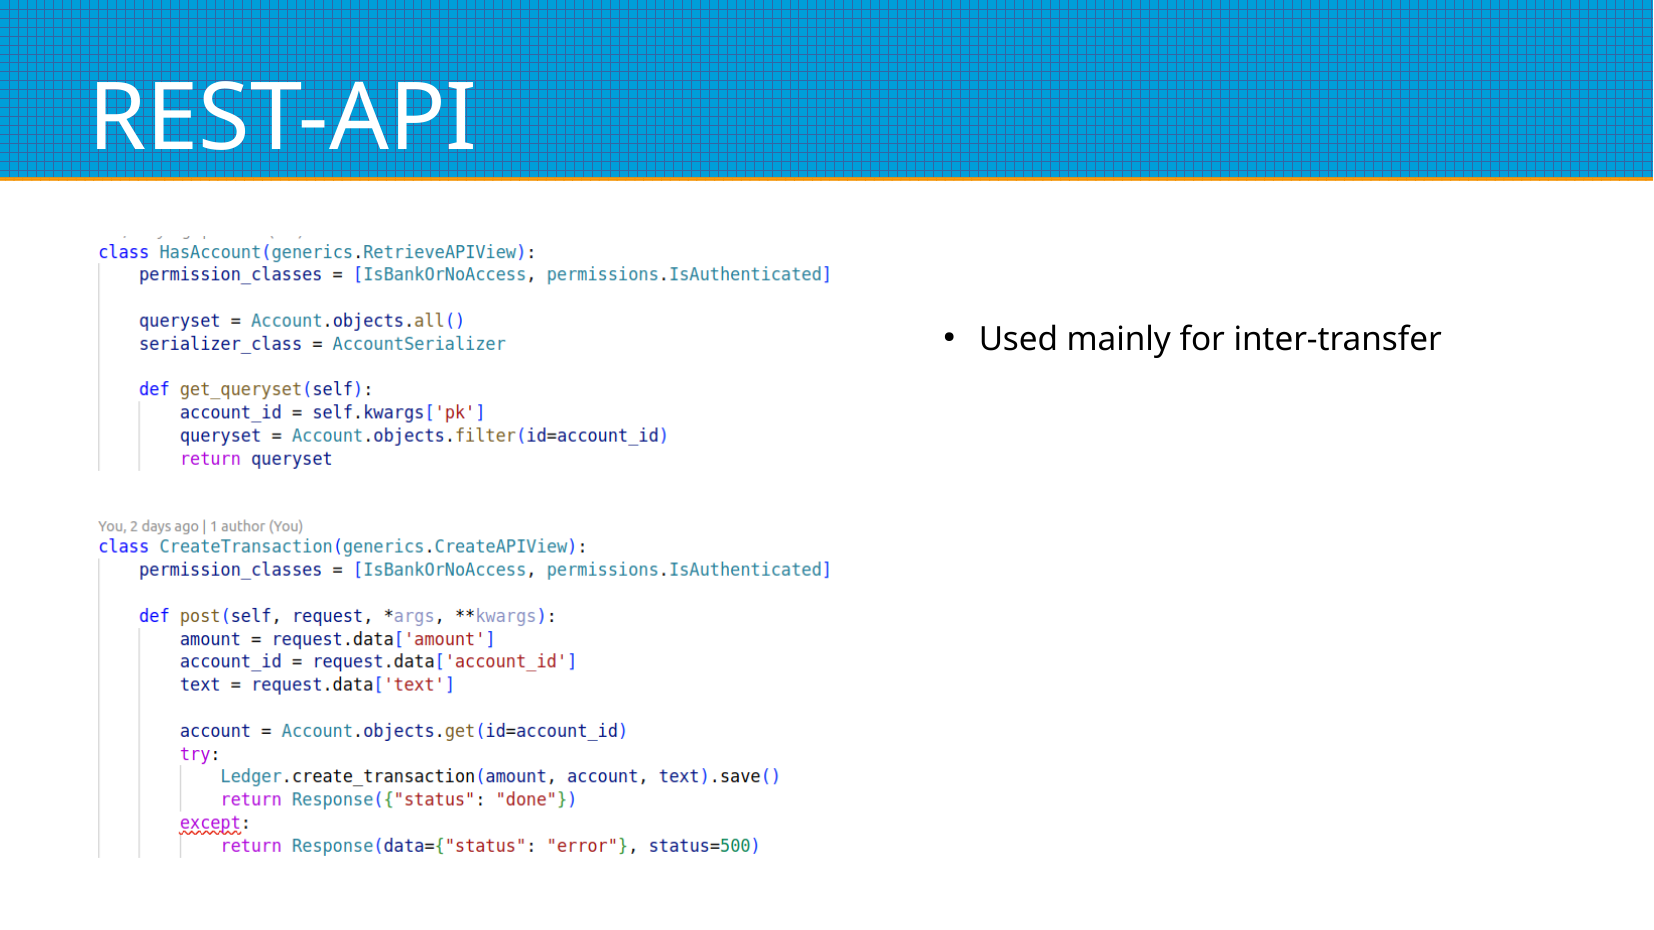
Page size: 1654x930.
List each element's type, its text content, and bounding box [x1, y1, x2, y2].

text_box Used mainly for inter-transfer [937, 308, 1501, 366]
title REST-API [88, 14, 1565, 178]
picture [72, 236, 863, 873]
